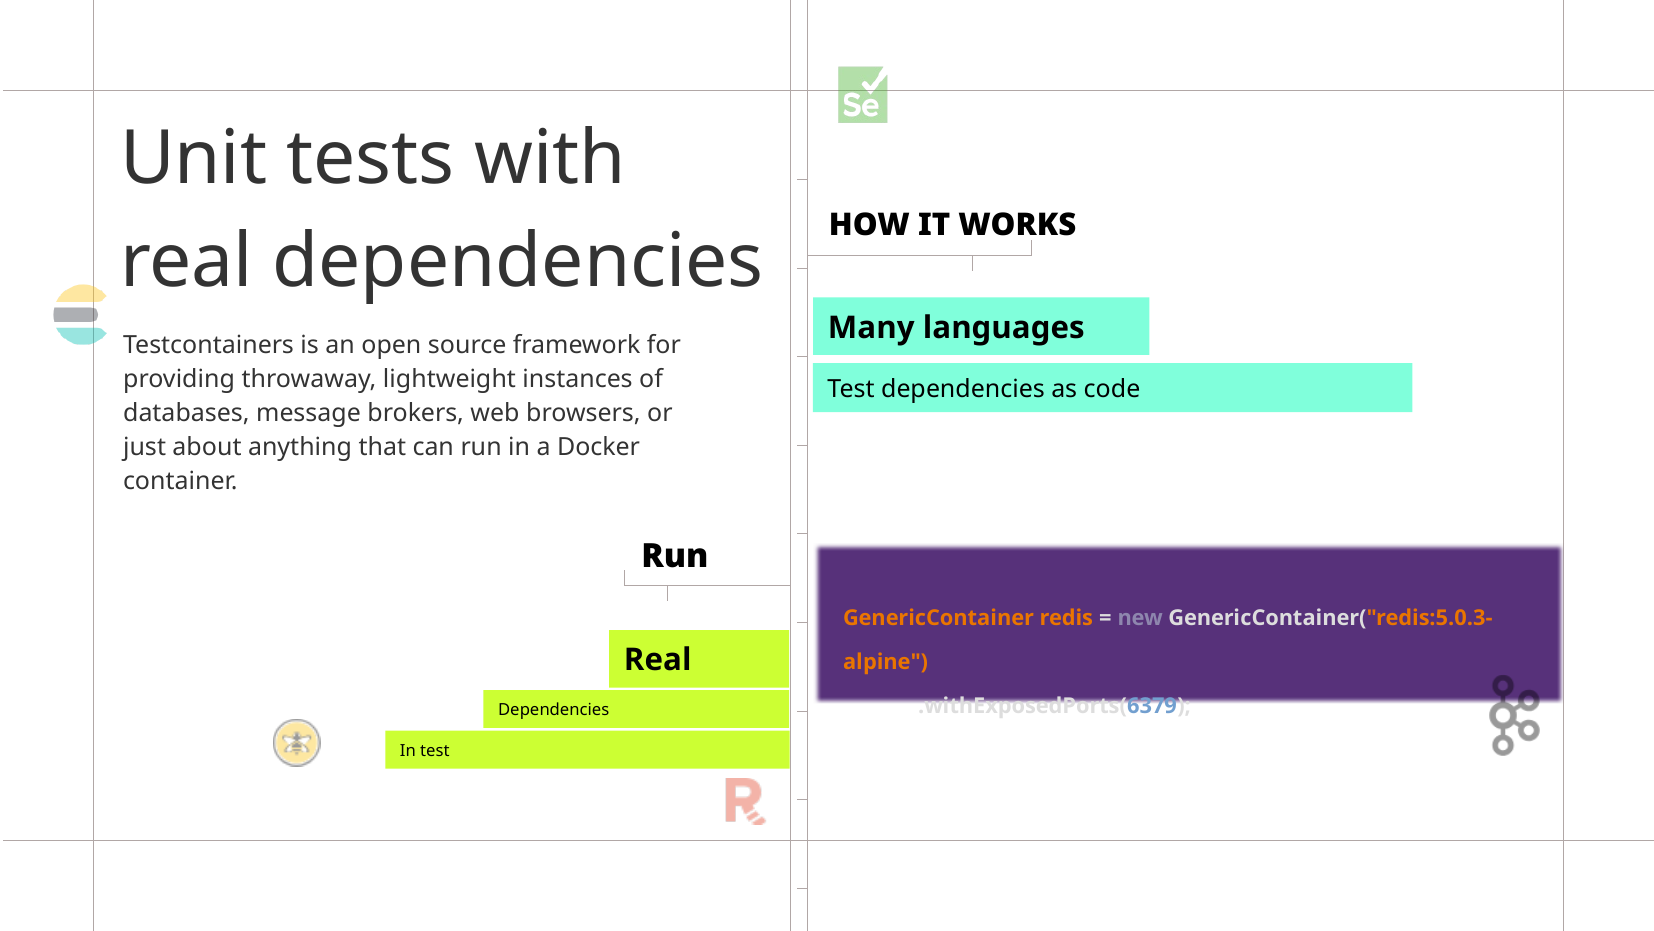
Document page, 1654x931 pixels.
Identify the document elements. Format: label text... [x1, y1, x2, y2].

text_box Test dependencies as code [812, 363, 1413, 413]
text_box Run [626, 525, 783, 585]
picture [828, 60, 896, 127]
text_box GenericContainer redis = new GenericContainer("redis:5.0.3-alpine") .withExposedPorts(6379); [828, 579, 1550, 661]
text_box Dependencies [483, 690, 790, 728]
text_box Unit tests with real dependencies [105, 96, 781, 328]
text_box In test [385, 730, 790, 769]
text_box [821, 550, 1558, 698]
text_box HOW IT WORKS [807, 195, 1099, 296]
picture [273, 720, 321, 767]
picture [723, 778, 771, 826]
text_box Testcontainers is an open source framework for providing throwaway, lightweight instances of databases, message brokers, web browsers, or just about anything that can run in a Docker container. [108, 319, 725, 511]
text_box Many languages [813, 297, 1150, 355]
text_box Real [609, 630, 790, 688]
picture [48, 285, 109, 346]
picture [1473, 675, 1555, 758]
